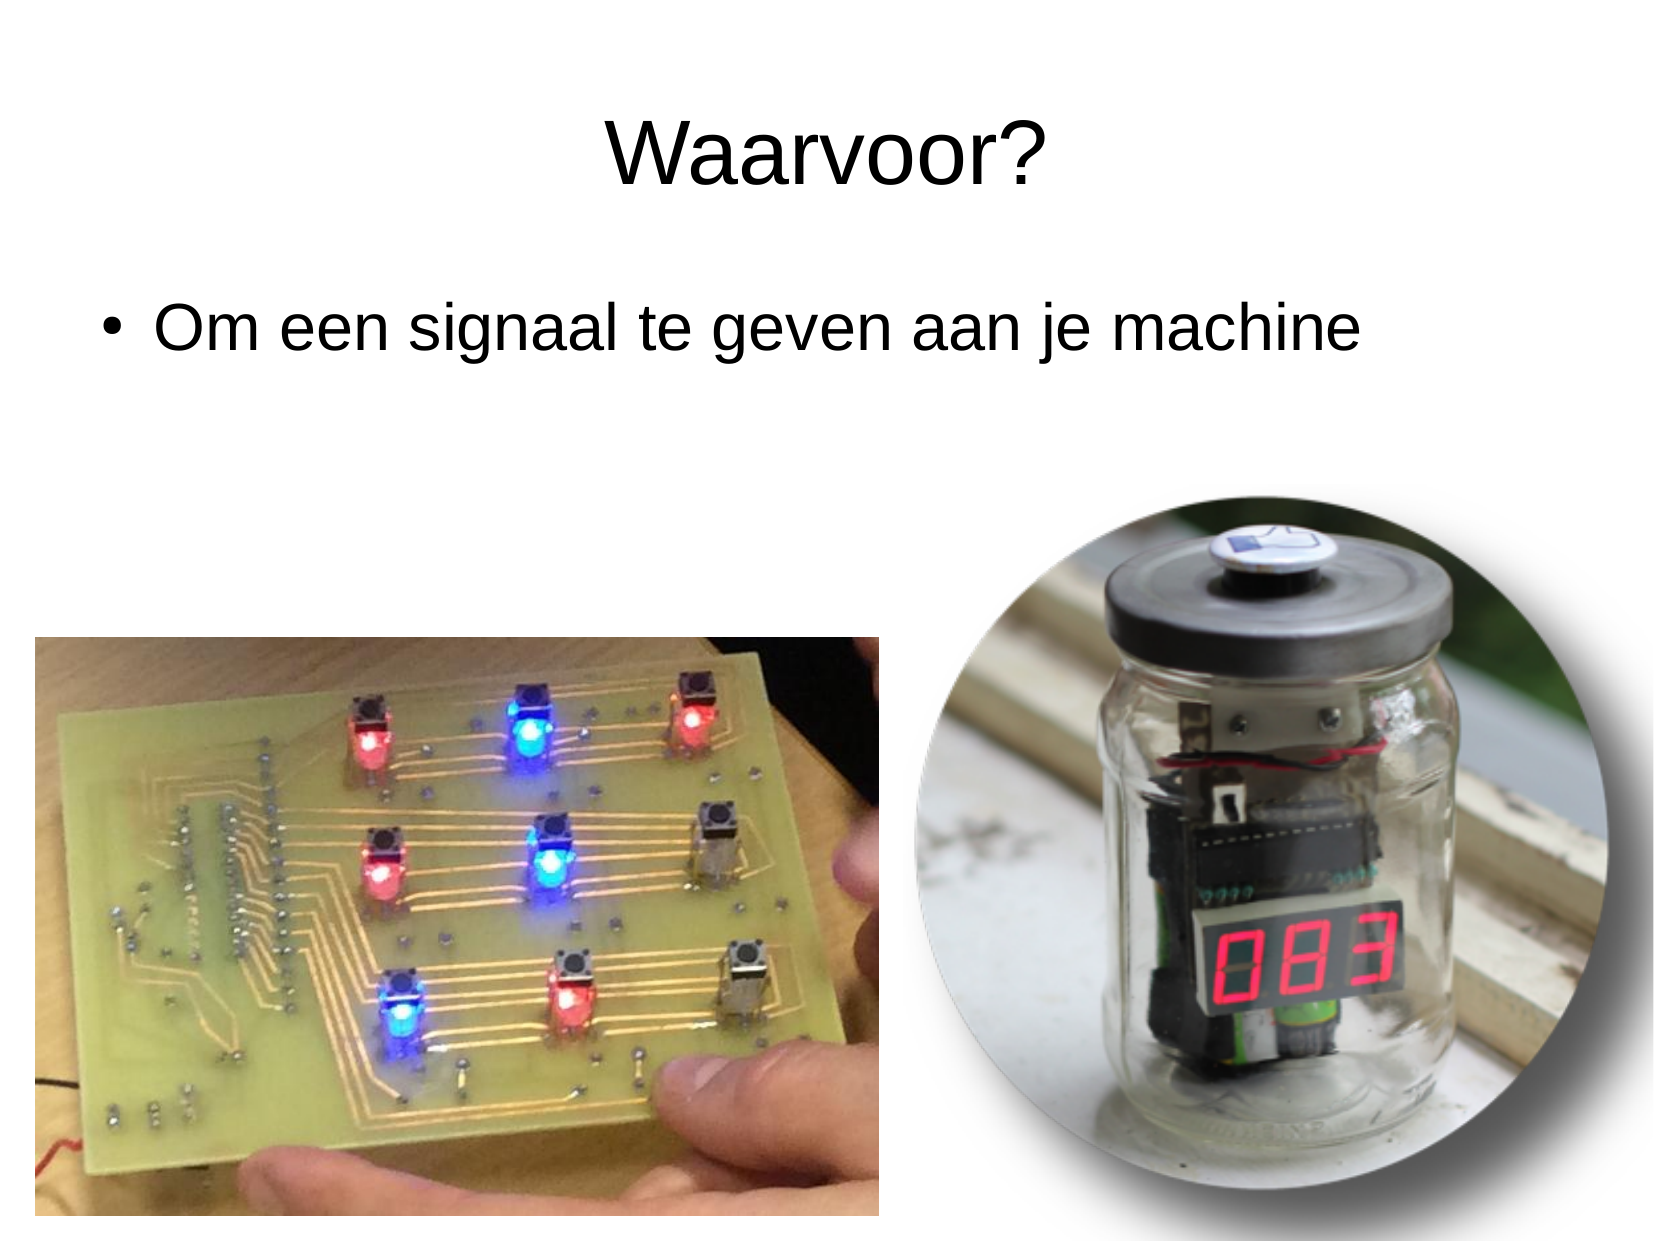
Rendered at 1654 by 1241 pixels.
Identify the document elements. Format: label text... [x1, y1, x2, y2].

picture [35, 637, 879, 1216]
title Waarvoor? [82, 49, 1571, 257]
picture [903, 484, 1654, 1241]
list Om een signaal te geven aan je machine [82, 290, 1571, 1010]
